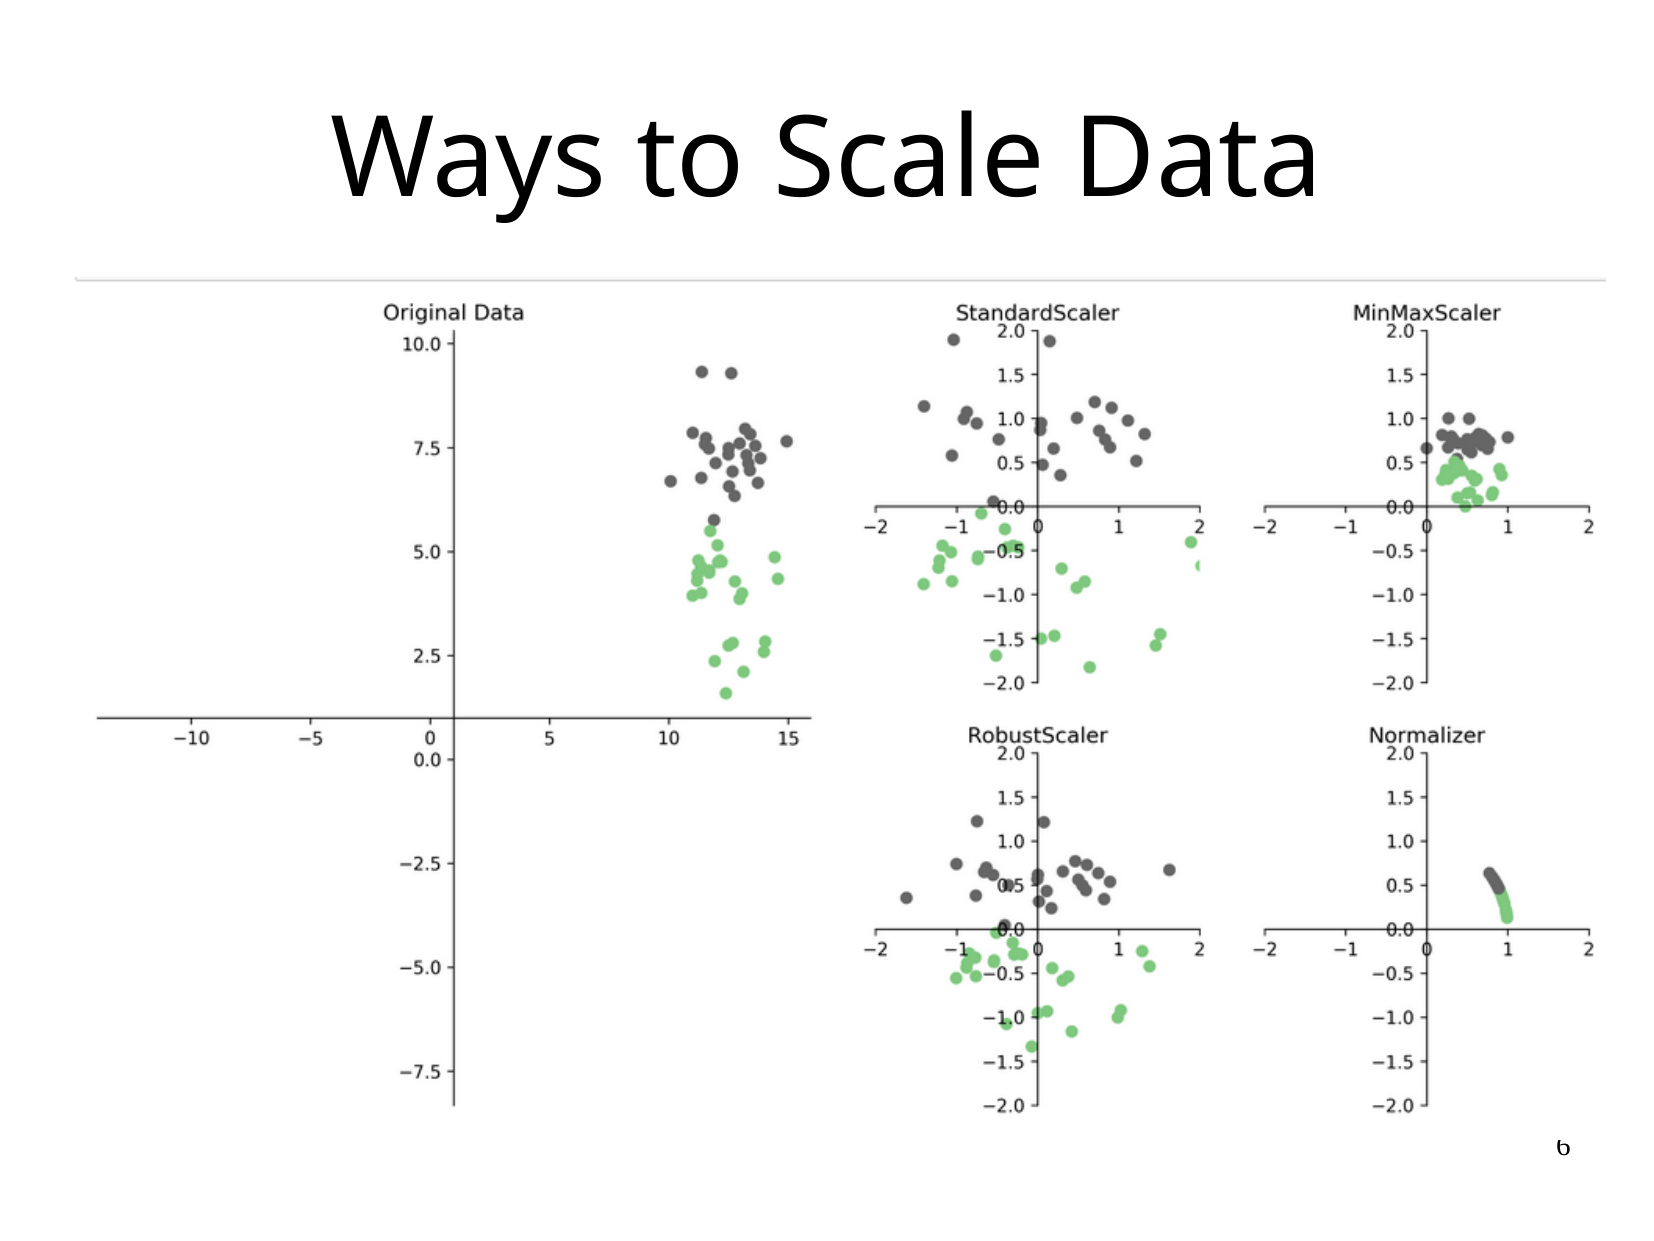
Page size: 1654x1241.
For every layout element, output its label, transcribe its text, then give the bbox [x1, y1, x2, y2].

title Ways to Scale Data [82, 49, 1571, 257]
picture [44, 277, 1606, 1141]
